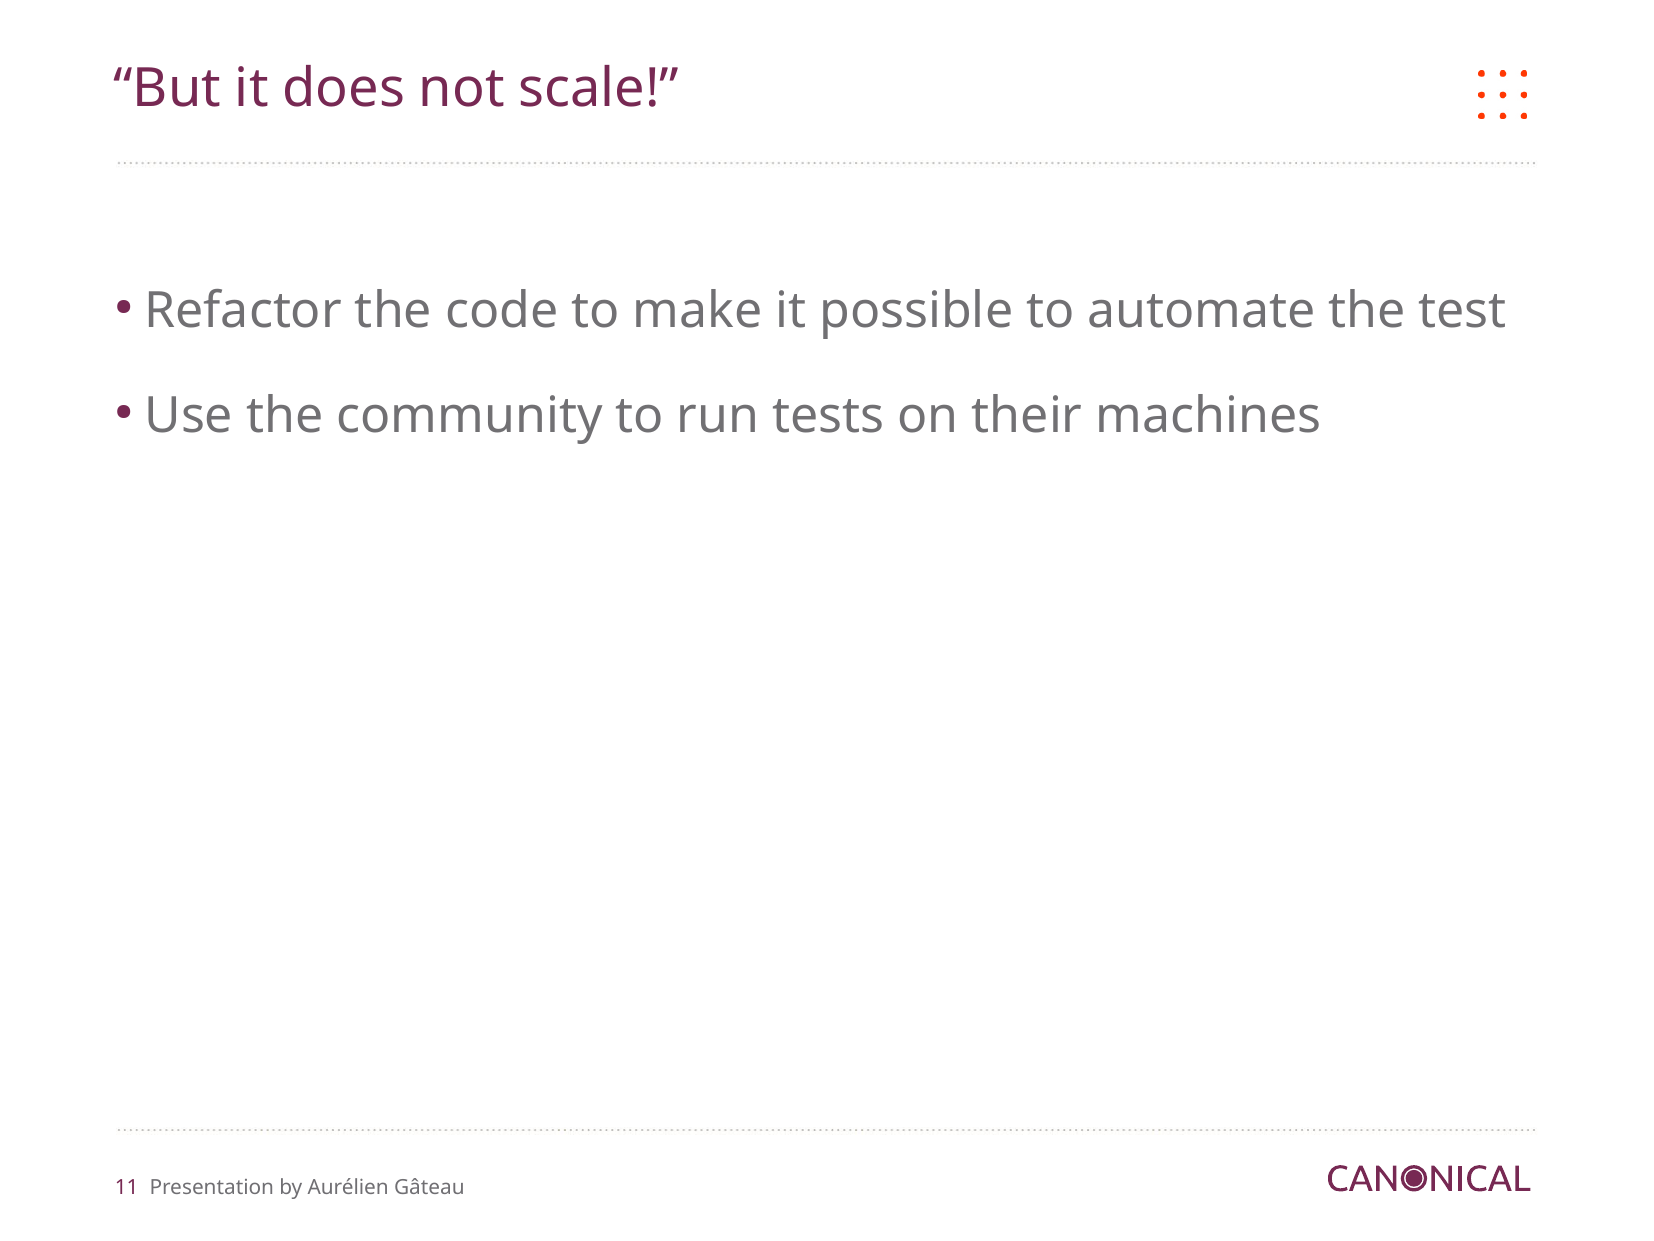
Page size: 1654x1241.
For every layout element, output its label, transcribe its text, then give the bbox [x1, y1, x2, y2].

picture [116, 160, 1539, 168]
title “But it does not scale!” [113, 64, 1382, 107]
picture [116, 1128, 1539, 1135]
list Refactor the code to make it possible to automate the test Use the community to run tests on their machines [115, 256, 1540, 1076]
picture [1478, 70, 1527, 119]
